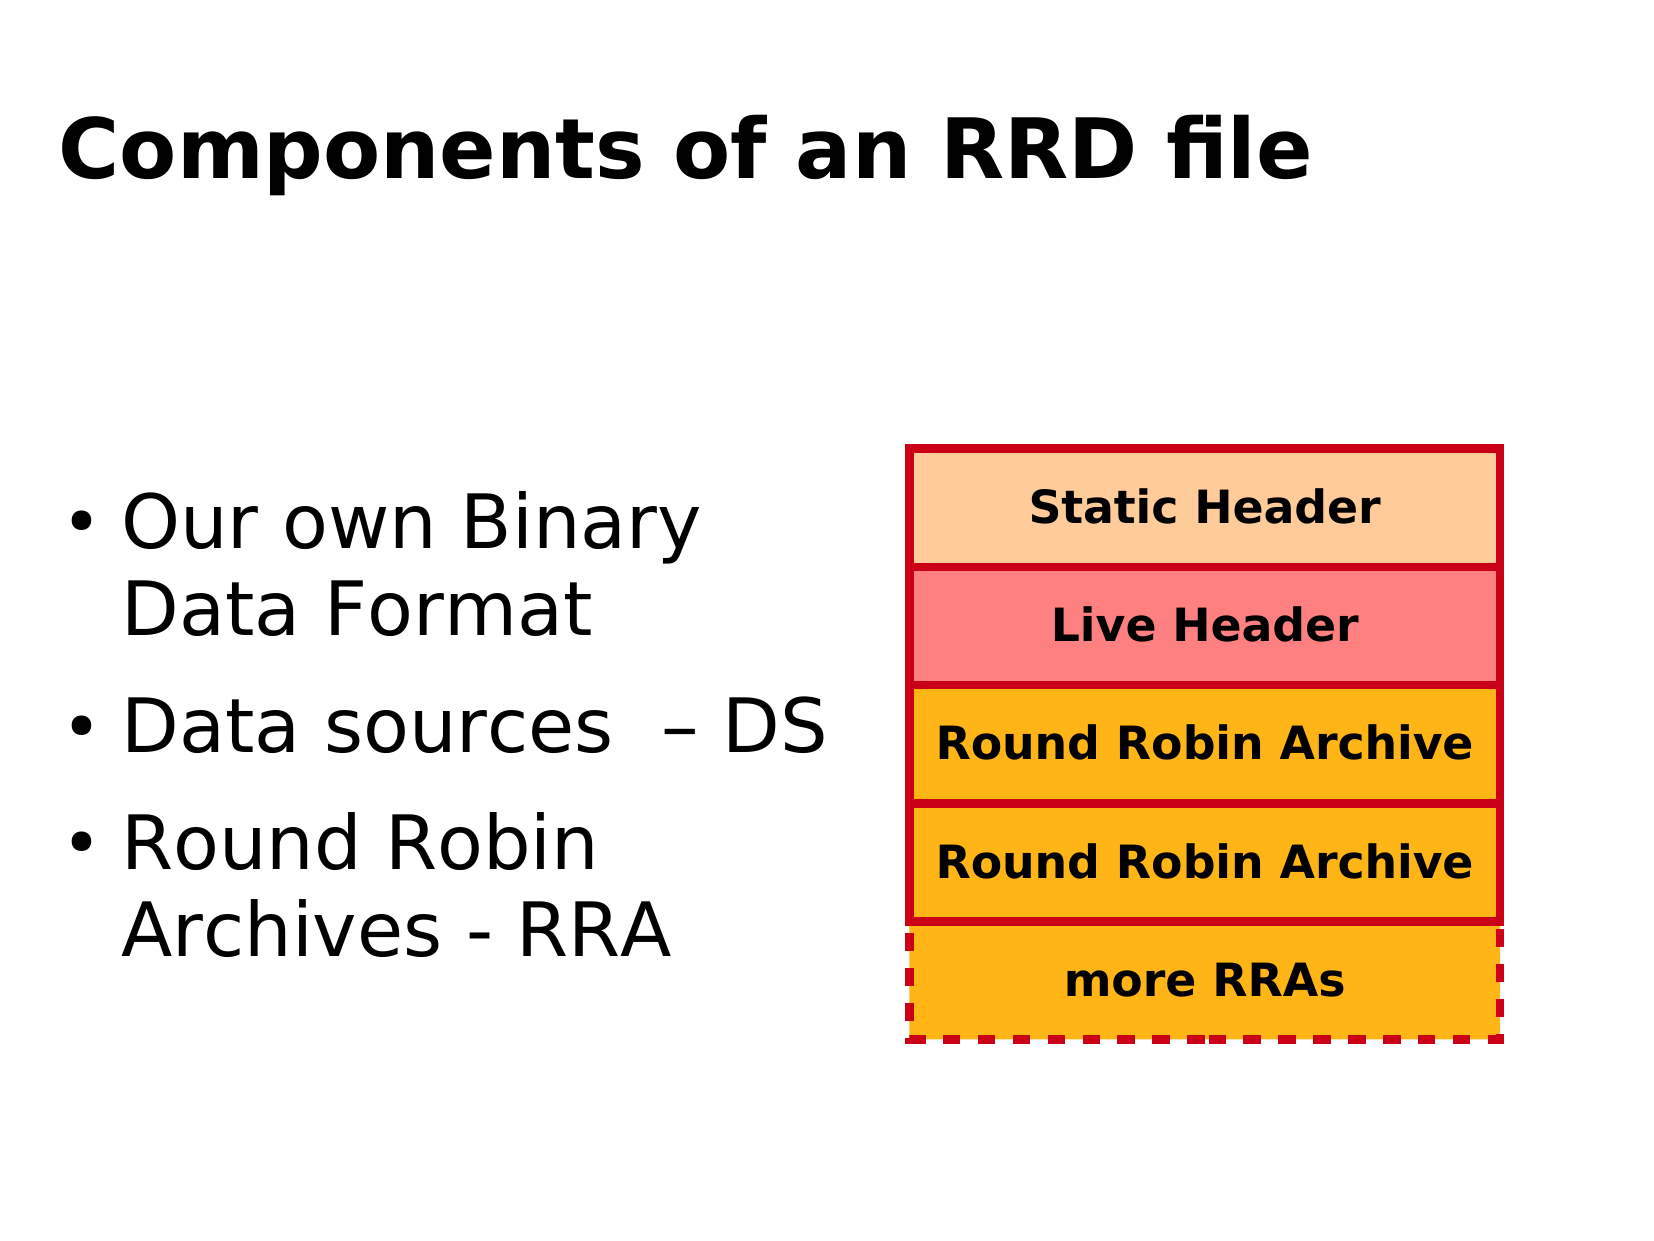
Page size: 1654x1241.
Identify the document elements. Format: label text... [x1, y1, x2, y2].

text_box Round Robin Archive [909, 686, 1501, 803]
text_box Static Header [909, 448, 1501, 566]
text_box Live Header [909, 566, 1501, 686]
text_box Round Robin Archive [909, 803, 1501, 922]
list Our own Binary Data Format Data sources – DS Round Robin Archives - RRA [50, 479, 851, 1065]
text_box more RRAs [909, 922, 1501, 1040]
title Components of an RRD file [59, 75, 1607, 225]
